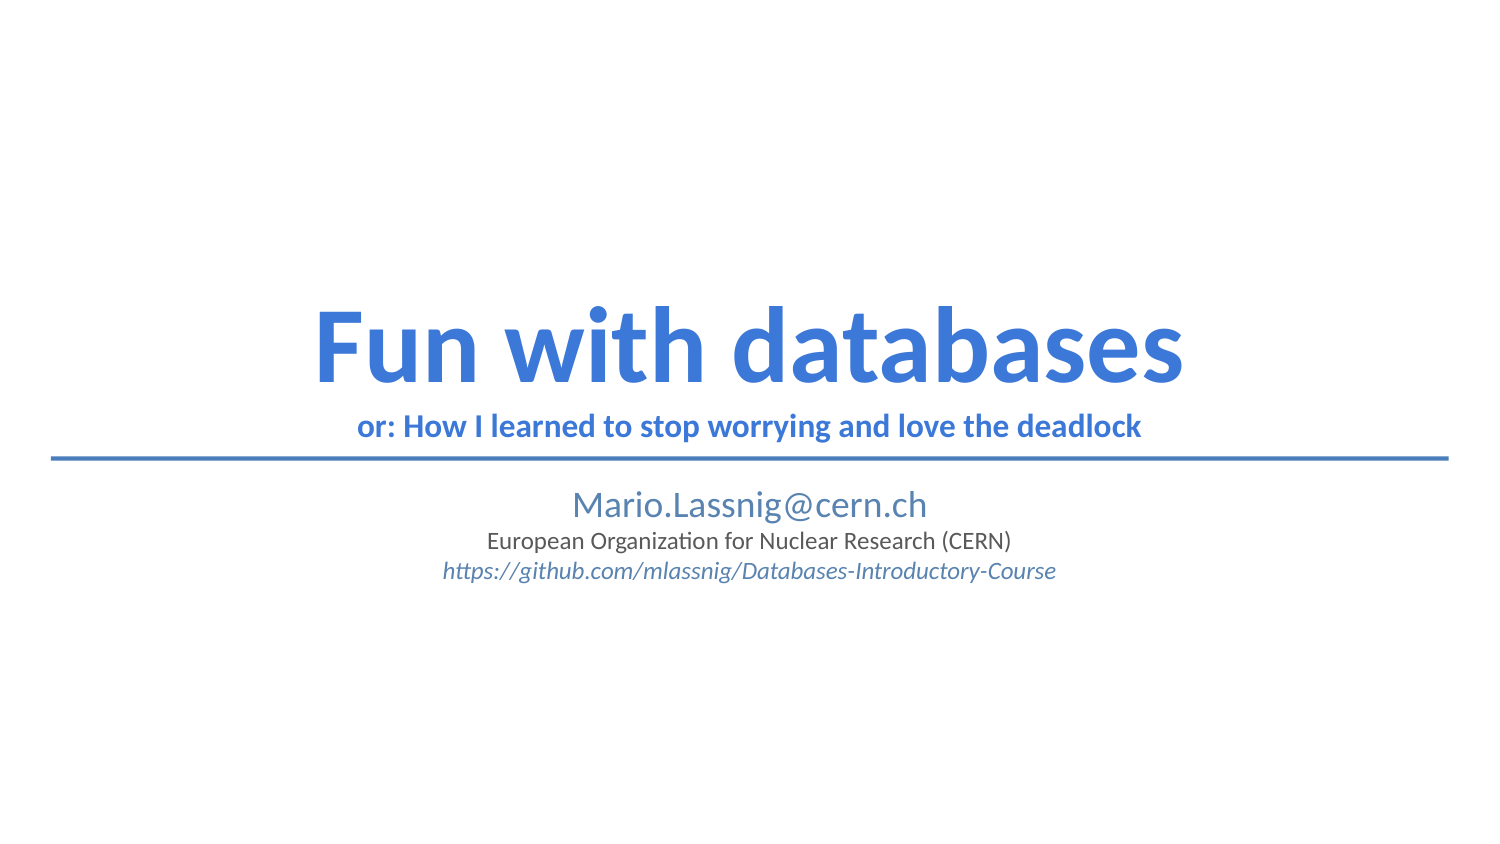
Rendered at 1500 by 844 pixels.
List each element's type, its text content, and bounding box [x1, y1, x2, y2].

title Fun with databases or: How I learned to stop worrying and love the deadlock [51, 122, 1449, 459]
subtitle Mario.Lassnig@cern.ch European Organization for Nuclear Research (CERN) https://github.com/mlassnig/Databases-Introductory-Course [51, 464, 1449, 595]
